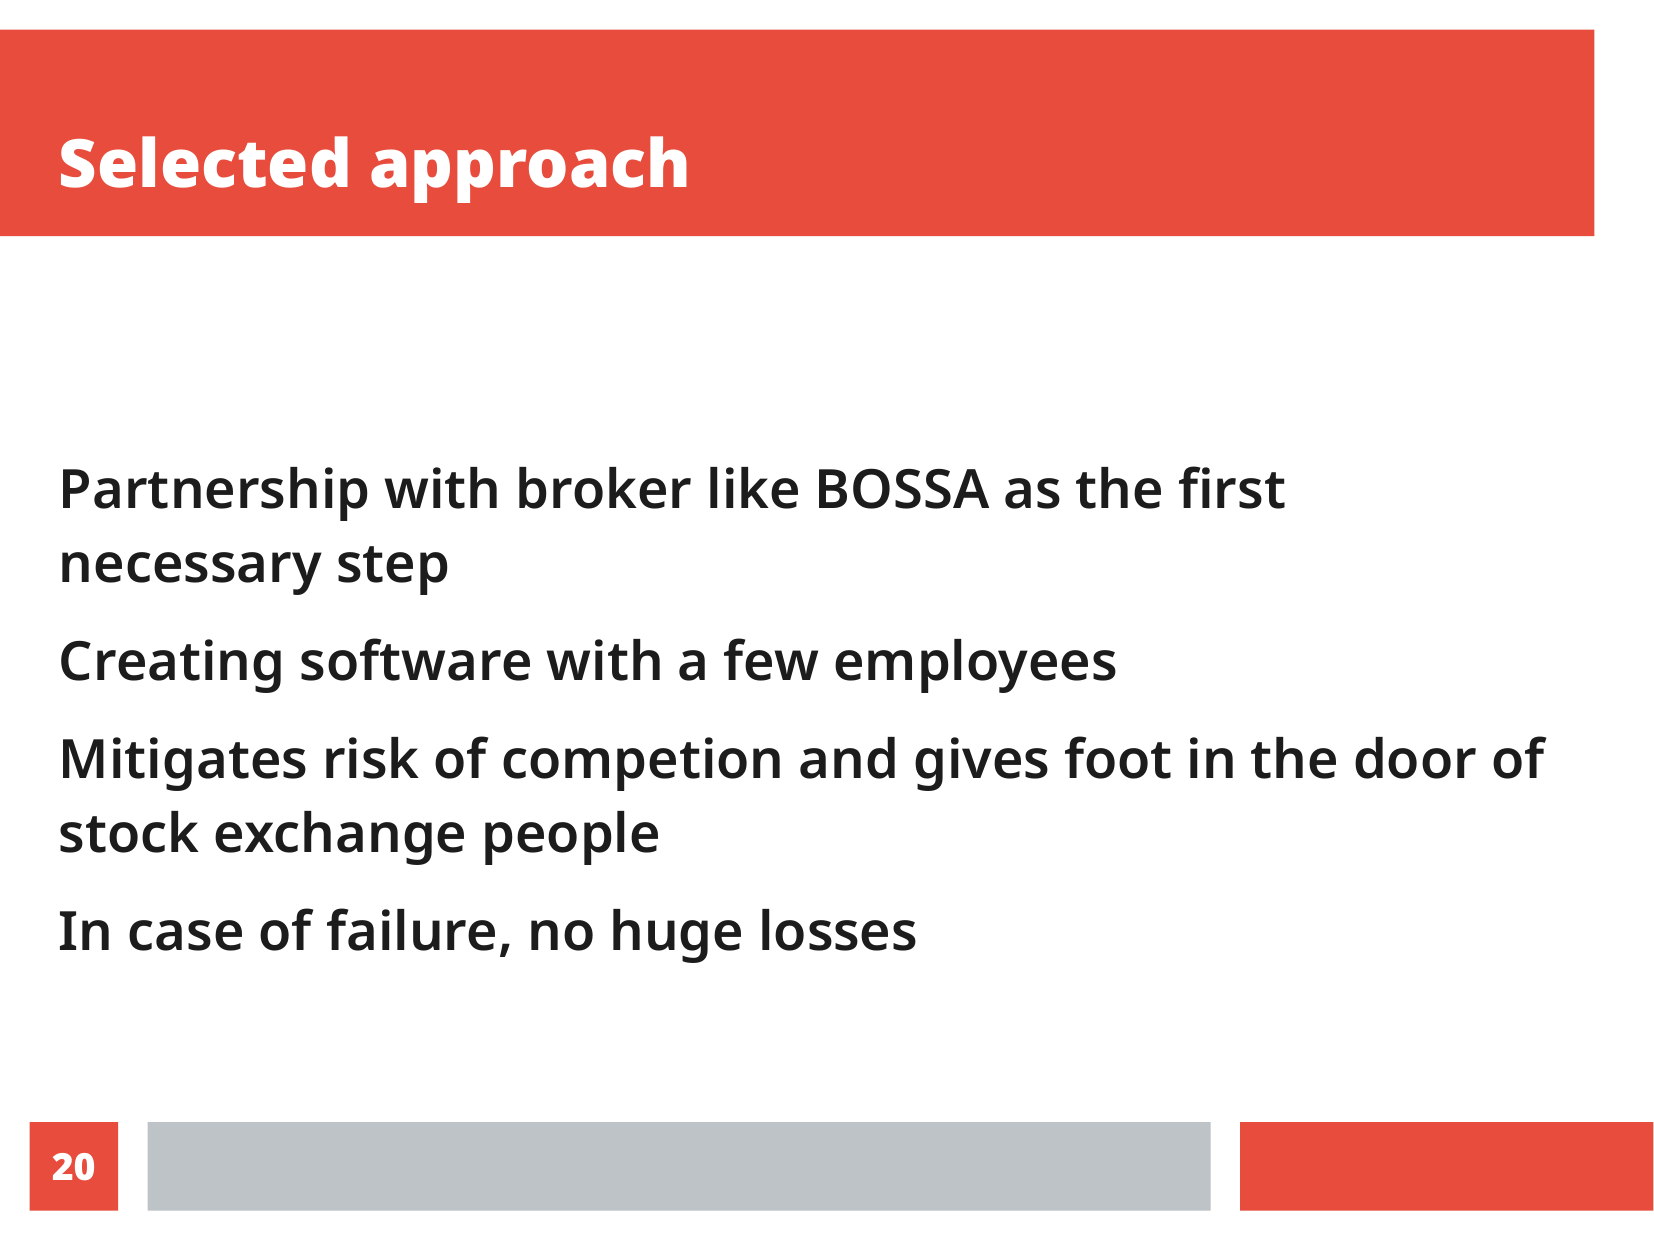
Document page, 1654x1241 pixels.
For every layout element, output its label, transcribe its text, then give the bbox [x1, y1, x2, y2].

list Partnership with broker like BOSSA as the first necessary step Creating software with a few employees Mitigates risk of competion and gives foot in the door of stock exchange people In case of failure, no huge losses [59, 324, 1565, 1093]
title Selected approach [59, 59, 1595, 207]
